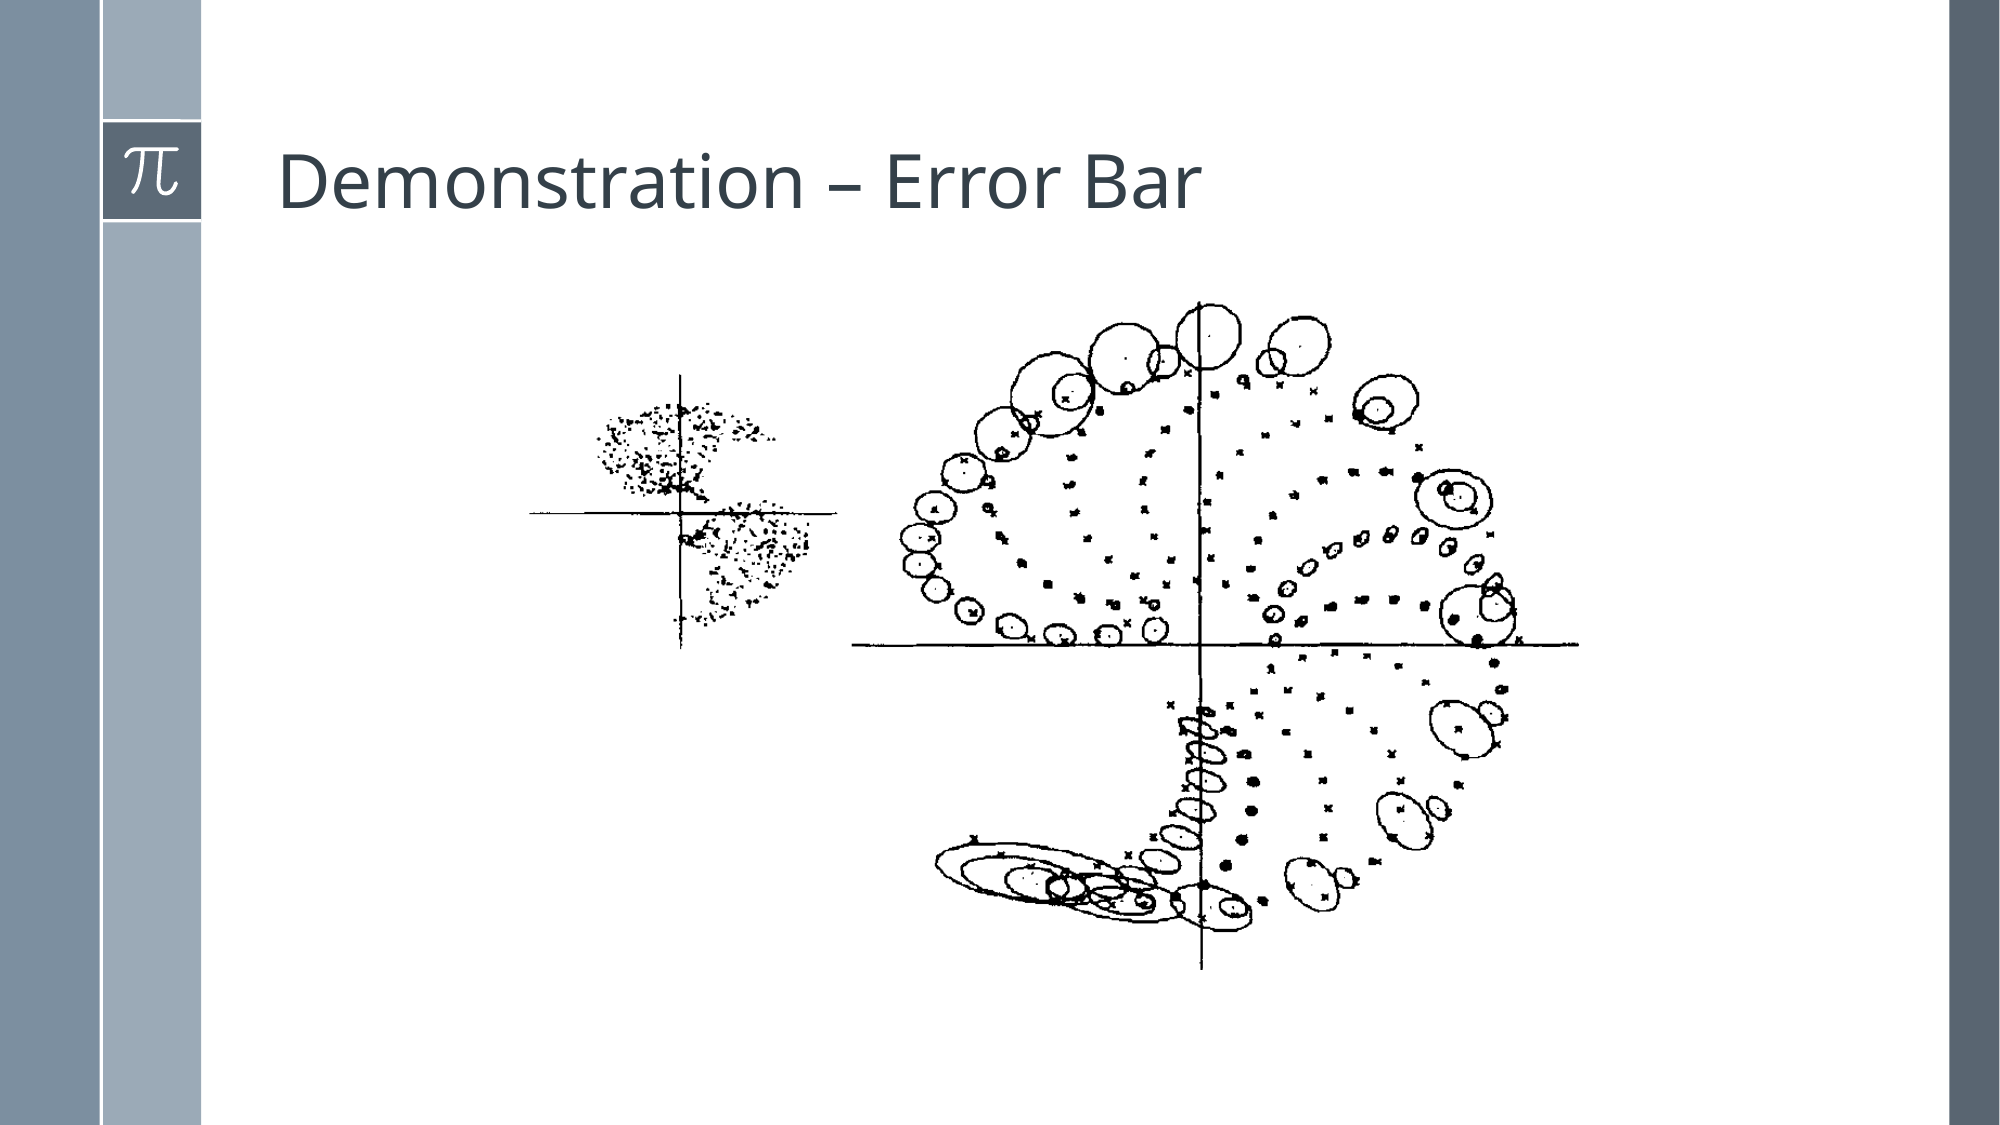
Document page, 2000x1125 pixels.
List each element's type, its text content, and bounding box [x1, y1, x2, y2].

picture [493, 281, 1595, 970]
text_box Demonstration – Error Bar [261, 29, 1867, 233]
